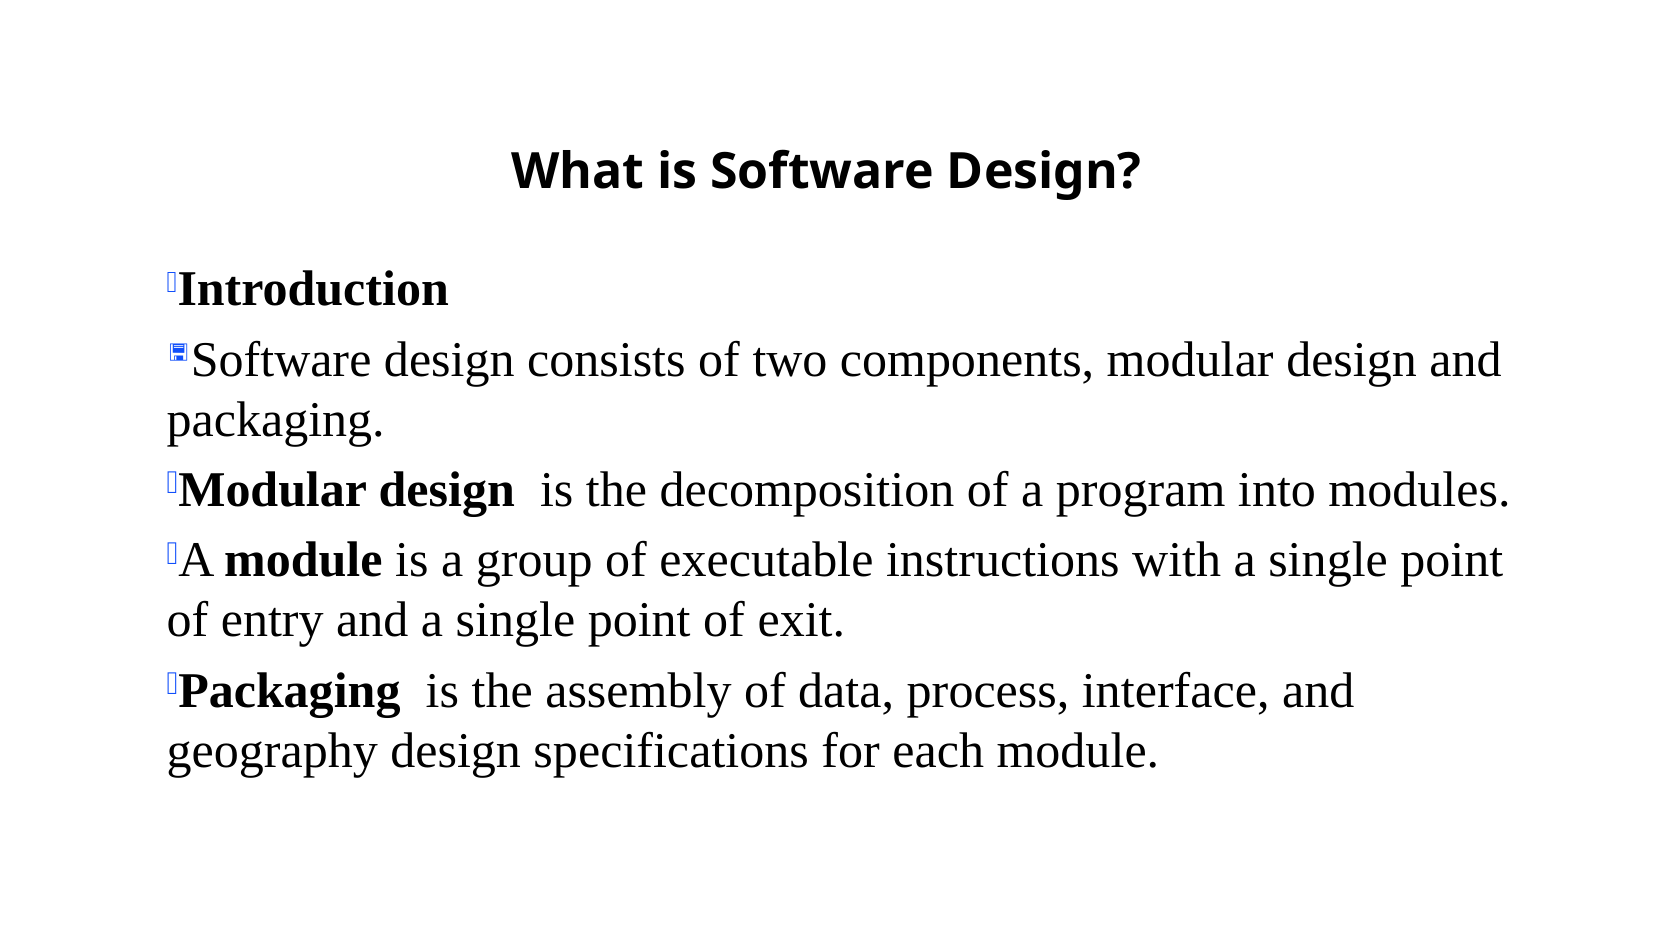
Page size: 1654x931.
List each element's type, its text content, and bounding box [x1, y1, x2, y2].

list Introduction Software design consists of two components, modular design and packaging. Modular design is the decomposition of a program into modules. A module is a group of executable instructions with a single point of entry and a single point of exit. Packaging is the assembly of data, process, interface, and geography design specifications for each module. [151, 247, 1558, 848]
title What is Software Design? [248, 130, 1406, 194]
